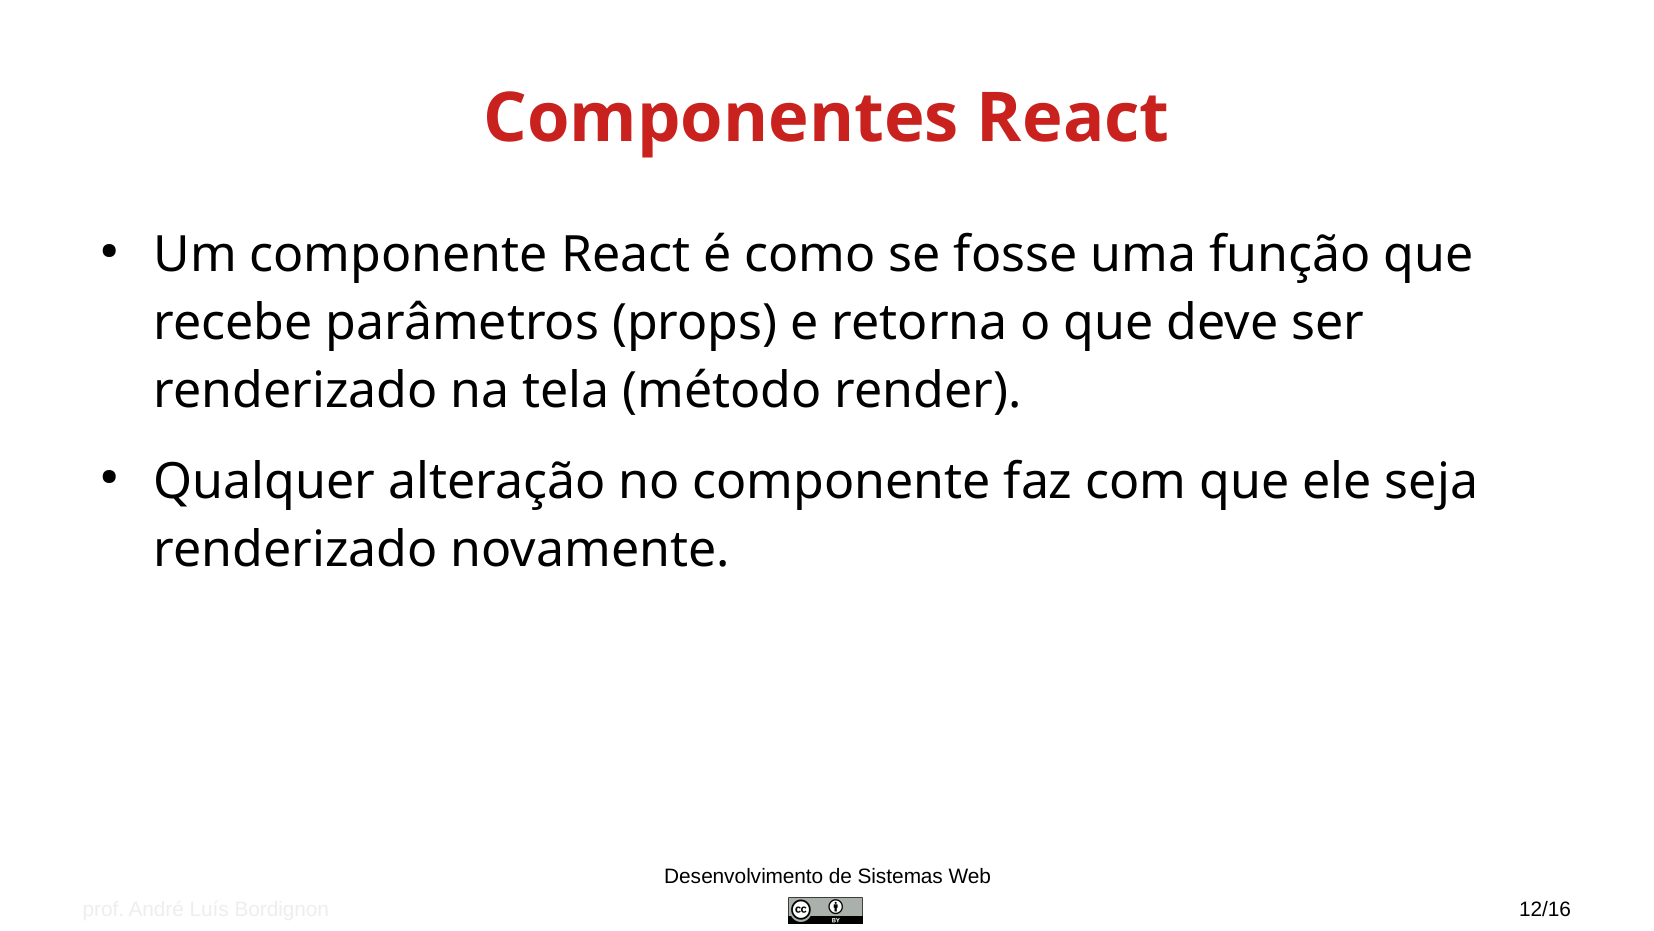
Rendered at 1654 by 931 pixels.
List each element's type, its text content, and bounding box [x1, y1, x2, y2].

picture [788, 897, 863, 924]
title Componentes React [82, 37, 1571, 193]
list Um componente React é como se fosse uma função que recebe parâmetros (props) e retorna o que deve ser renderizado na tela (método render). Qualquer alteração no componente faz com que ele seja renderizado novamente. [82, 217, 1571, 827]
